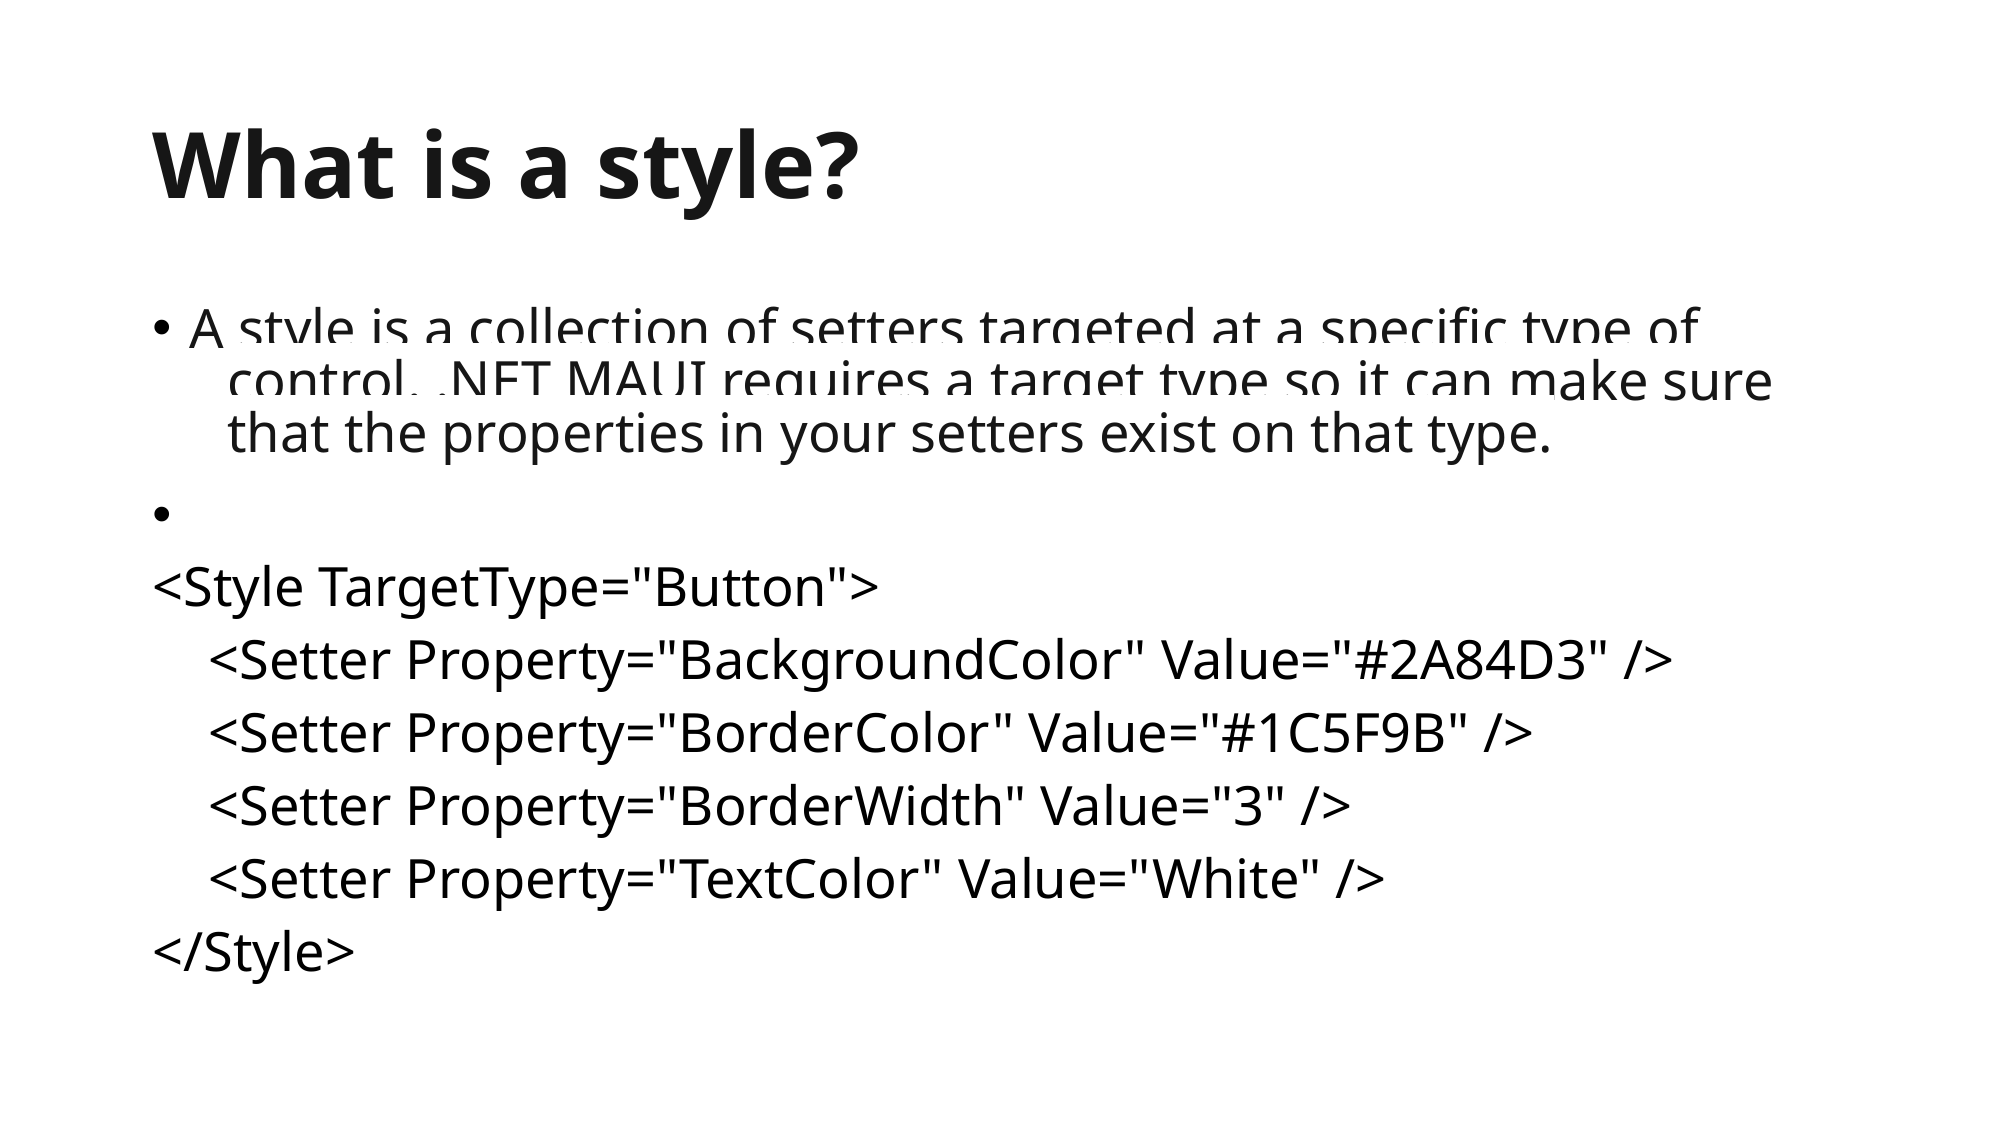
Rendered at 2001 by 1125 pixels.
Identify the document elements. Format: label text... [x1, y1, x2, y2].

list A style is a collection of setters targeted at a specific type of control. .NET MAUI requires a target type so it can make sure that the properties in your setters exist on that type. <Style TargetType="Button"> <Setter Property="BackgroundColor" Value="#2A84D3" /> <Setter Property="BorderColor" Value="#1C5F9B" /> <Setter Property="BorderWidth" Value="3" /> <Setter Property="TextColor" Value="White" /> </Style> [137, 299, 1863, 1014]
title What is a style? [137, 59, 1863, 278]
